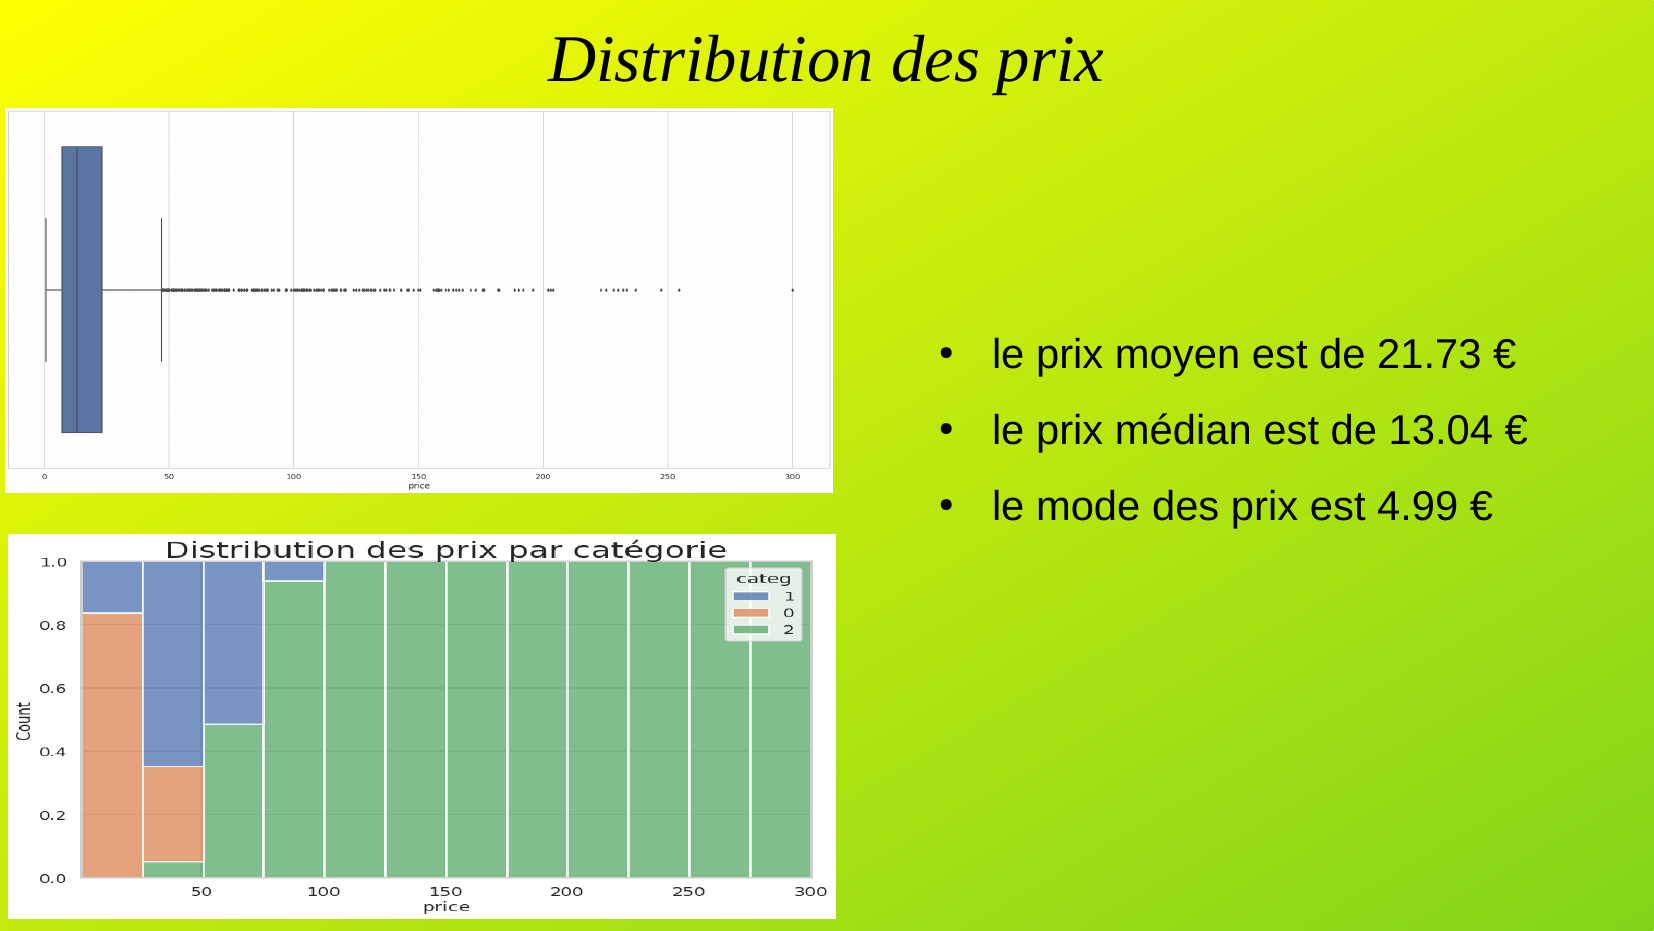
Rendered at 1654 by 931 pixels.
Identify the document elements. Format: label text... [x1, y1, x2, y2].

picture [8, 534, 836, 919]
list le prix moyen est de 21.73 € le prix médian est de 13.04 € le mode des prix est 4.99 € [921, 330, 1648, 562]
title Distribution des prix [0, 0, 1654, 119]
picture [5, 108, 833, 493]
